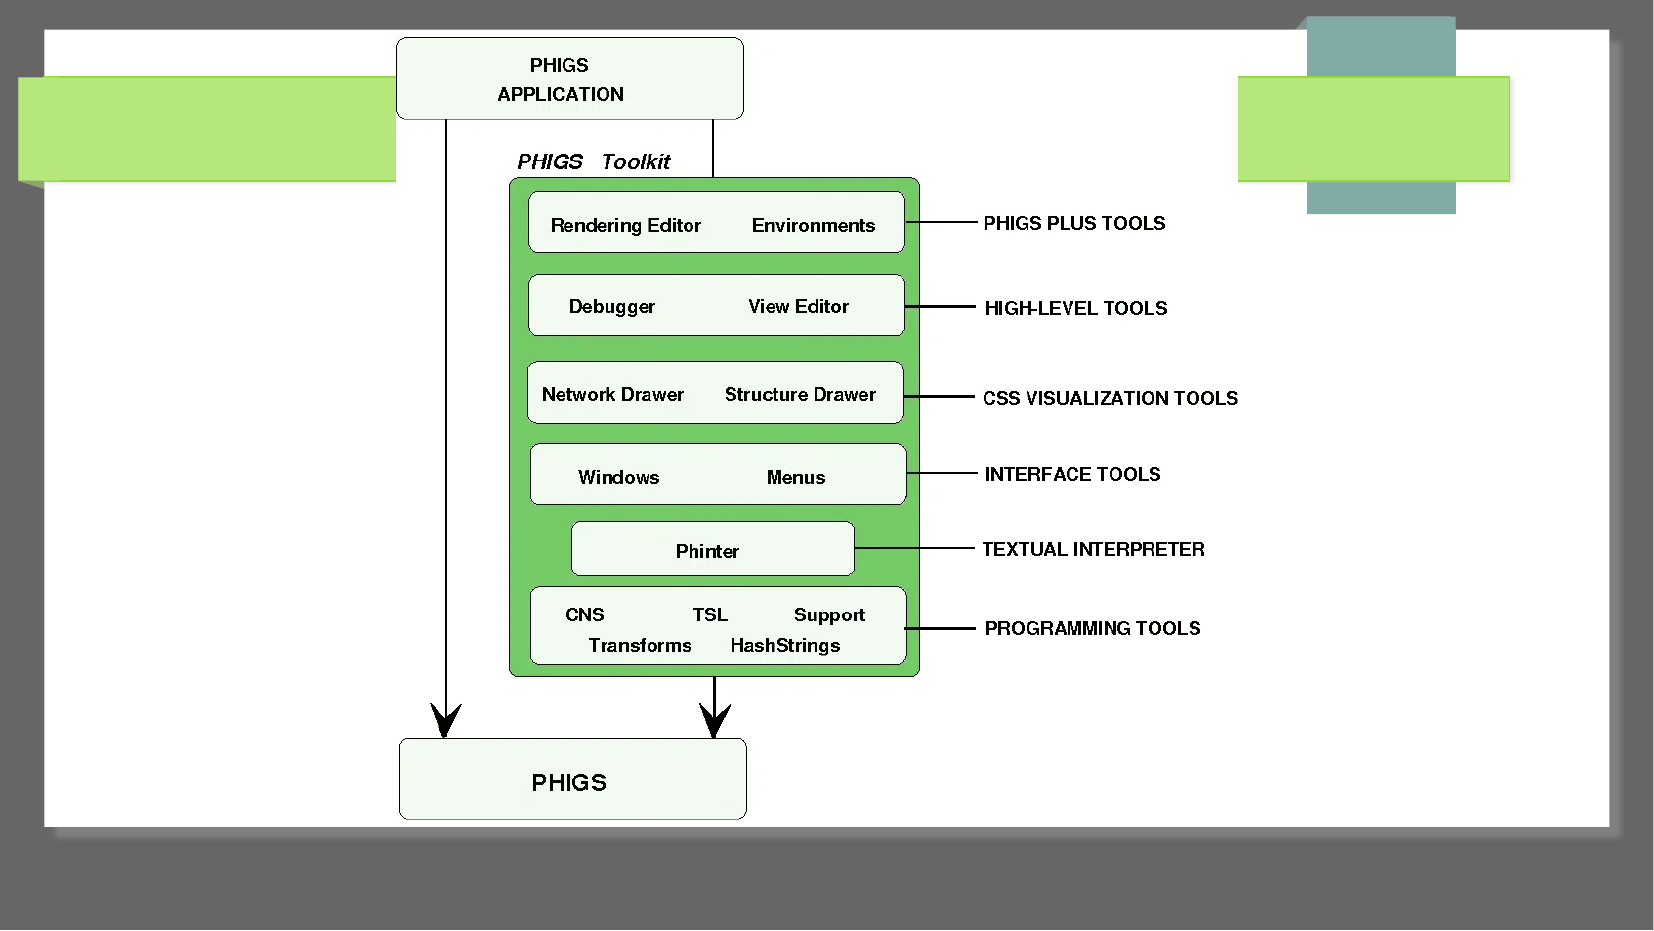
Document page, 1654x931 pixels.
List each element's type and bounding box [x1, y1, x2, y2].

picture [396, 37, 1238, 820]
